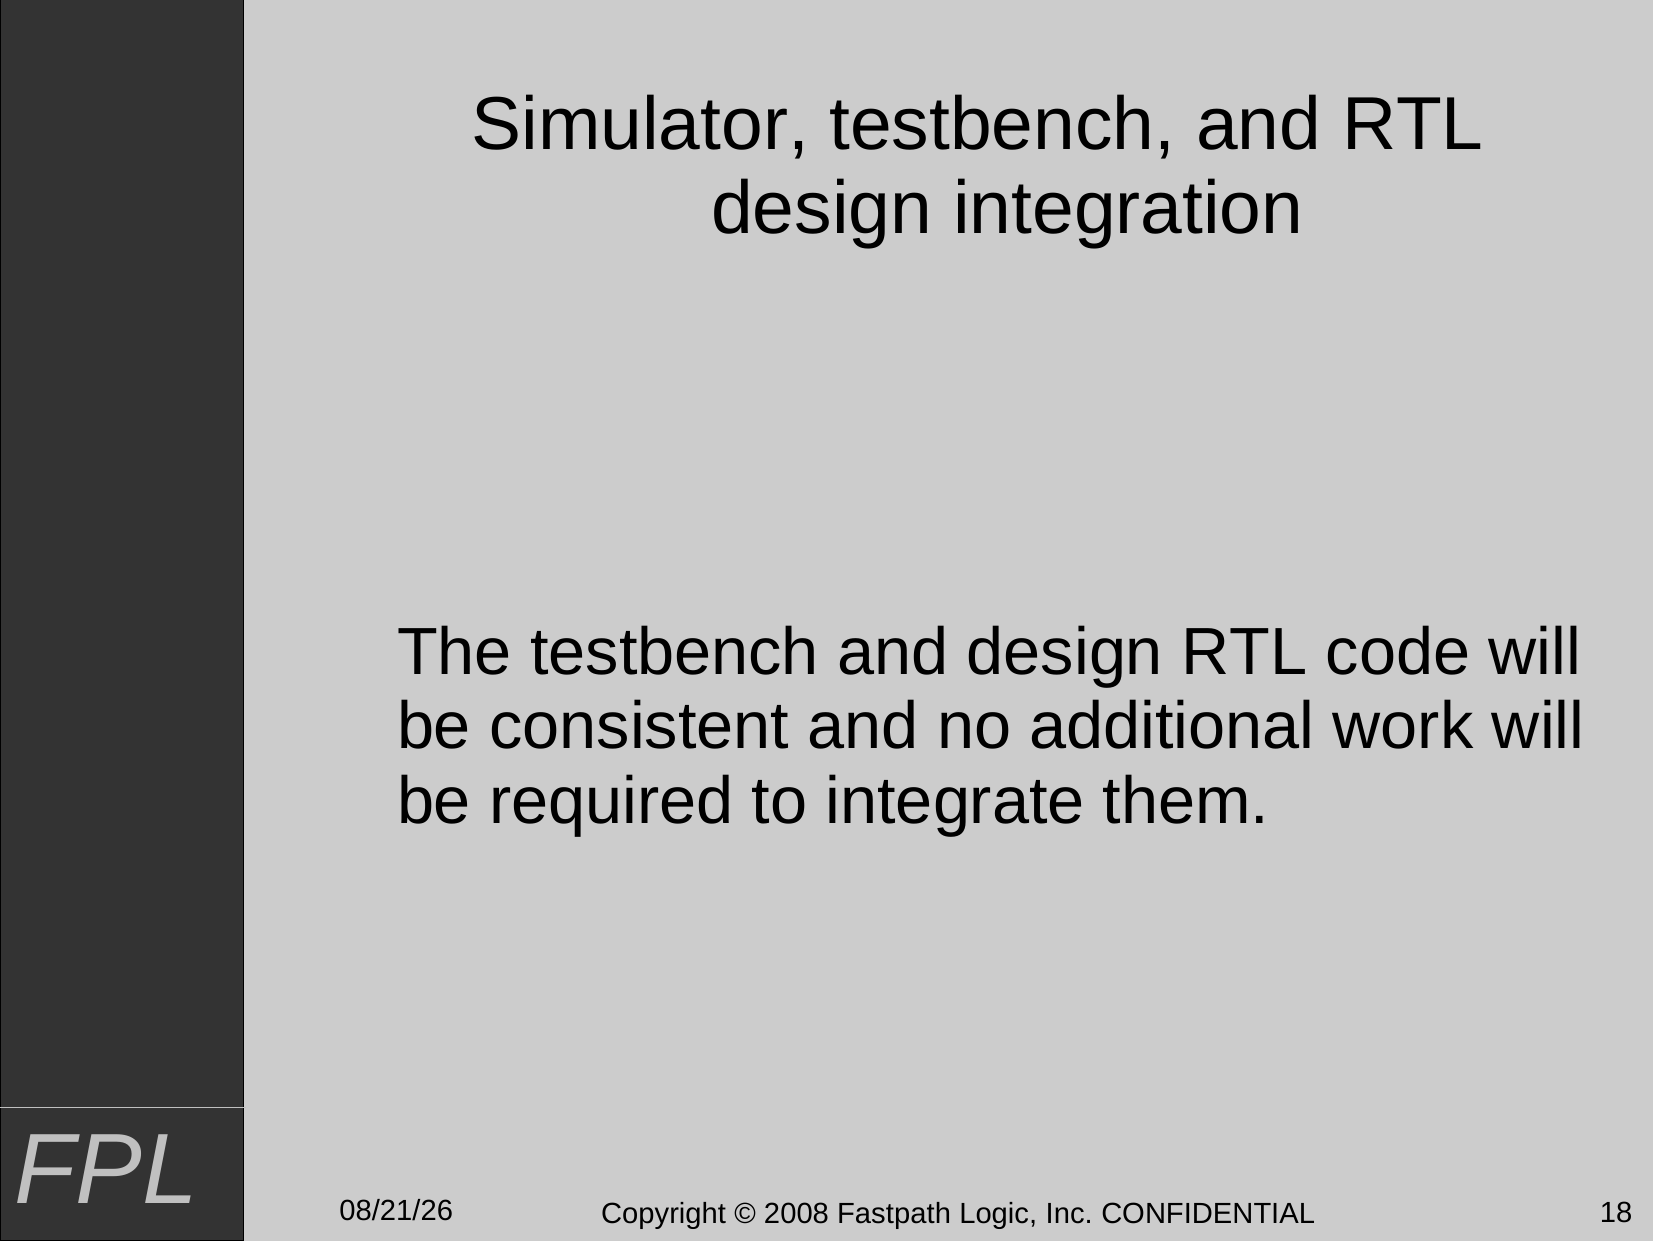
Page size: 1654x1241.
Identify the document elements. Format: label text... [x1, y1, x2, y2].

title Simulator, testbench, and RTL design integration [426, 54, 1529, 272]
subtitle The testbench and design RTL code will be consistent and no additional work will be required to integrate them. [322, 272, 1634, 1179]
